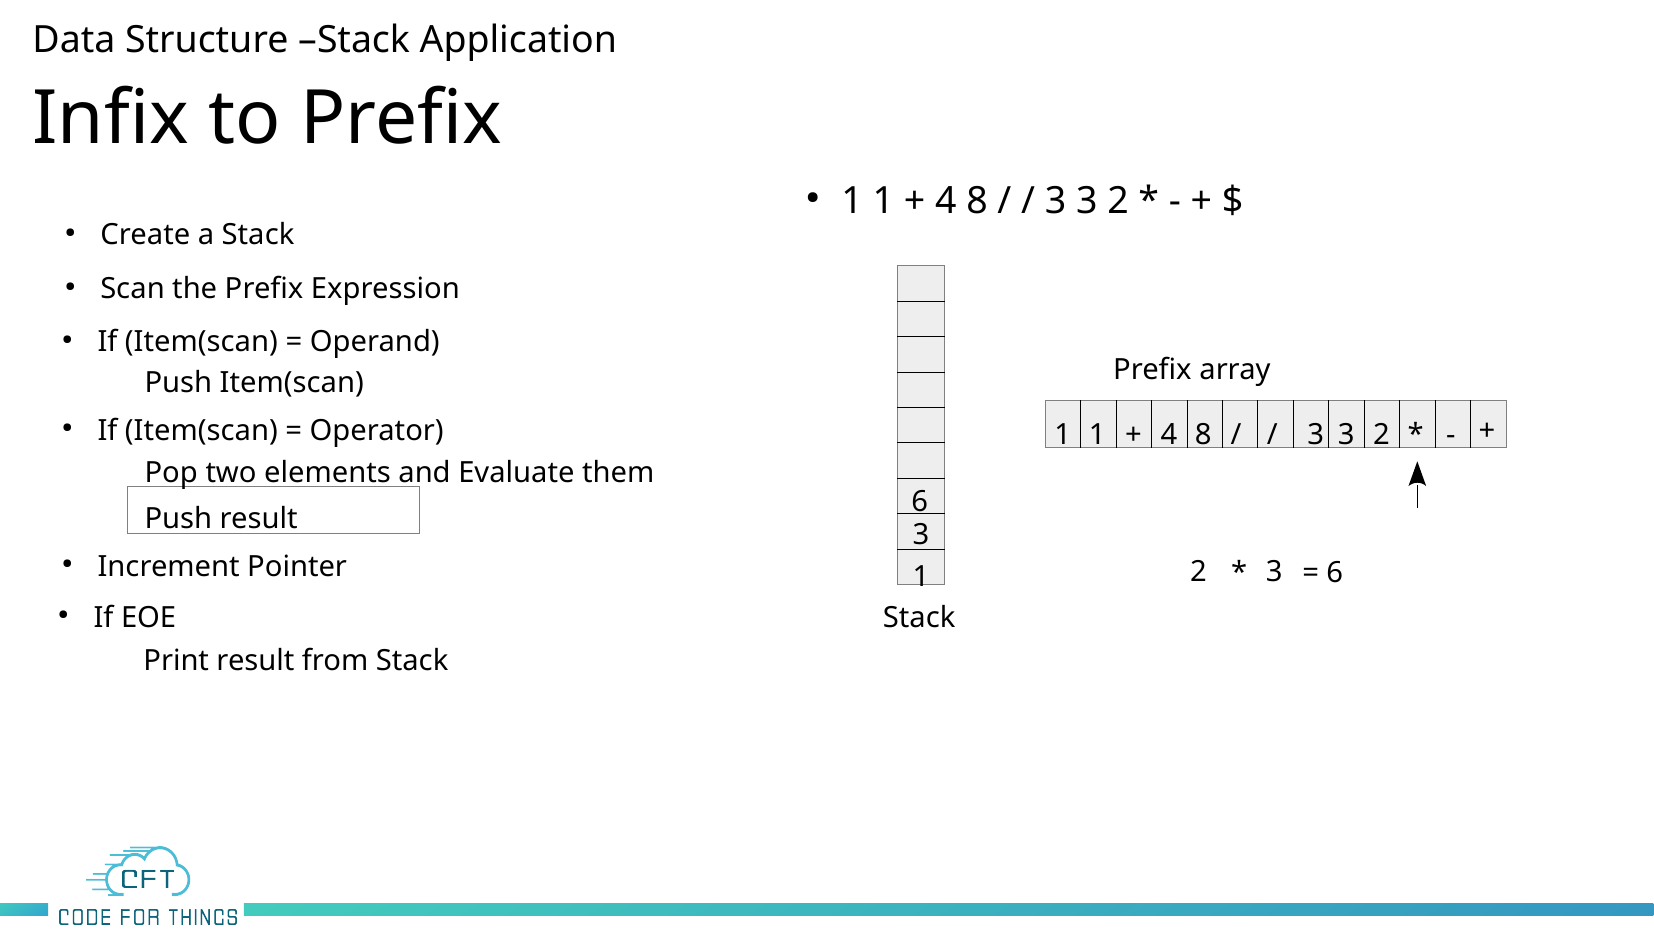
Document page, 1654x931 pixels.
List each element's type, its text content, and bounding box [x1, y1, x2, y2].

text_box 2 [1175, 543, 1216, 593]
text_box [1045, 400, 1080, 406]
text_box Stack [868, 588, 979, 638]
text_box [897, 302, 945, 336]
title Data Structure –Stack Application Infix to Prefix [32, 12, 1536, 166]
text_box [897, 373, 945, 407]
text_box [1223, 400, 1257, 406]
text_box If EOE [43, 588, 375, 638]
text_box Increment Pointer [47, 537, 621, 597]
text_box + [1123, 406, 1145, 456]
text_box Prefix array [1098, 341, 1312, 391]
text_box + [1463, 402, 1518, 452]
text_box [1188, 400, 1222, 406]
text_box [1436, 400, 1470, 406]
text_box = 6 [1287, 543, 1382, 593]
text_box 6 [896, 472, 945, 522]
text_box [1081, 400, 1116, 406]
text_box [897, 265, 945, 301]
text_box Scan the Prefix Expression [50, 259, 537, 319]
text_box / [1229, 406, 1252, 456]
text_box [897, 443, 945, 472]
text_box 3 [897, 506, 946, 556]
text_box If (Item(scan) = Operand) [47, 312, 491, 373]
text_box 3 [1261, 543, 1287, 593]
text_box 1 [897, 556, 946, 597]
text_box Push result [94, 490, 426, 550]
text_box - [1431, 406, 1472, 456]
text_box 1 1 + 4 8 / / 3 3 2 * - + $ [791, 165, 1377, 225]
text_box * [1216, 543, 1261, 593]
text_box [1258, 400, 1293, 406]
text_box [1400, 400, 1435, 406]
text_box Push Item(scan) [94, 373, 426, 401]
text_box [1365, 400, 1399, 406]
text_box [897, 337, 945, 372]
text_box [1117, 400, 1151, 406]
text_box 4 [1145, 406, 1180, 456]
text_box * [1407, 406, 1431, 456]
text_box If (Item(scan) = Operator) [47, 401, 496, 461]
text_box 1 [1039, 406, 1074, 456]
picture [59, 846, 237, 925]
text_box / [1252, 406, 1292, 456]
text_box 3 [1341, 406, 1372, 456]
text_box 8 [1180, 406, 1229, 456]
text_box [1294, 400, 1328, 406]
text_box Print result from Stack [93, 631, 615, 691]
text_box [897, 408, 945, 442]
text_box [1329, 400, 1364, 406]
text_box 3 [1292, 406, 1341, 456]
text_box 1 [1074, 406, 1123, 456]
text_box 2 [1372, 406, 1407, 456]
text_box [1152, 400, 1187, 406]
text_box Create a Stack [50, 206, 355, 266]
text_box Pop two elements and Evaluate them [94, 443, 709, 502]
